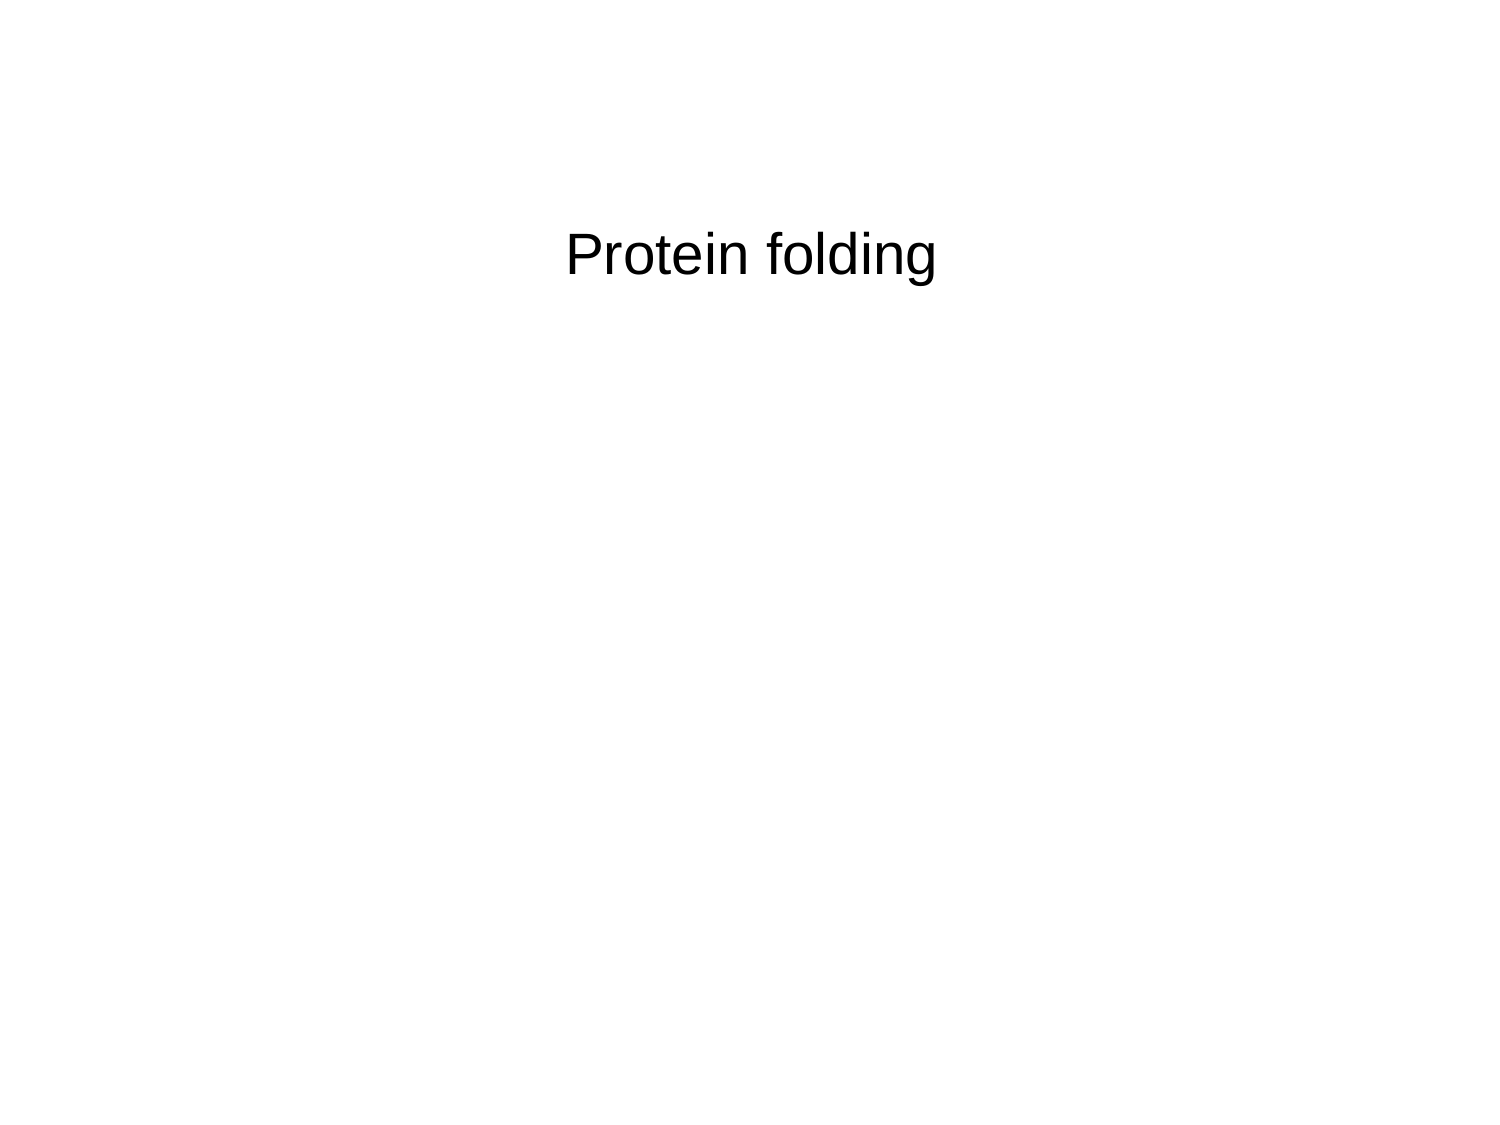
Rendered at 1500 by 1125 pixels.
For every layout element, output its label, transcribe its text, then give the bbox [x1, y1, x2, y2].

subtitle Protein folding [19, 9, 1485, 1072]
